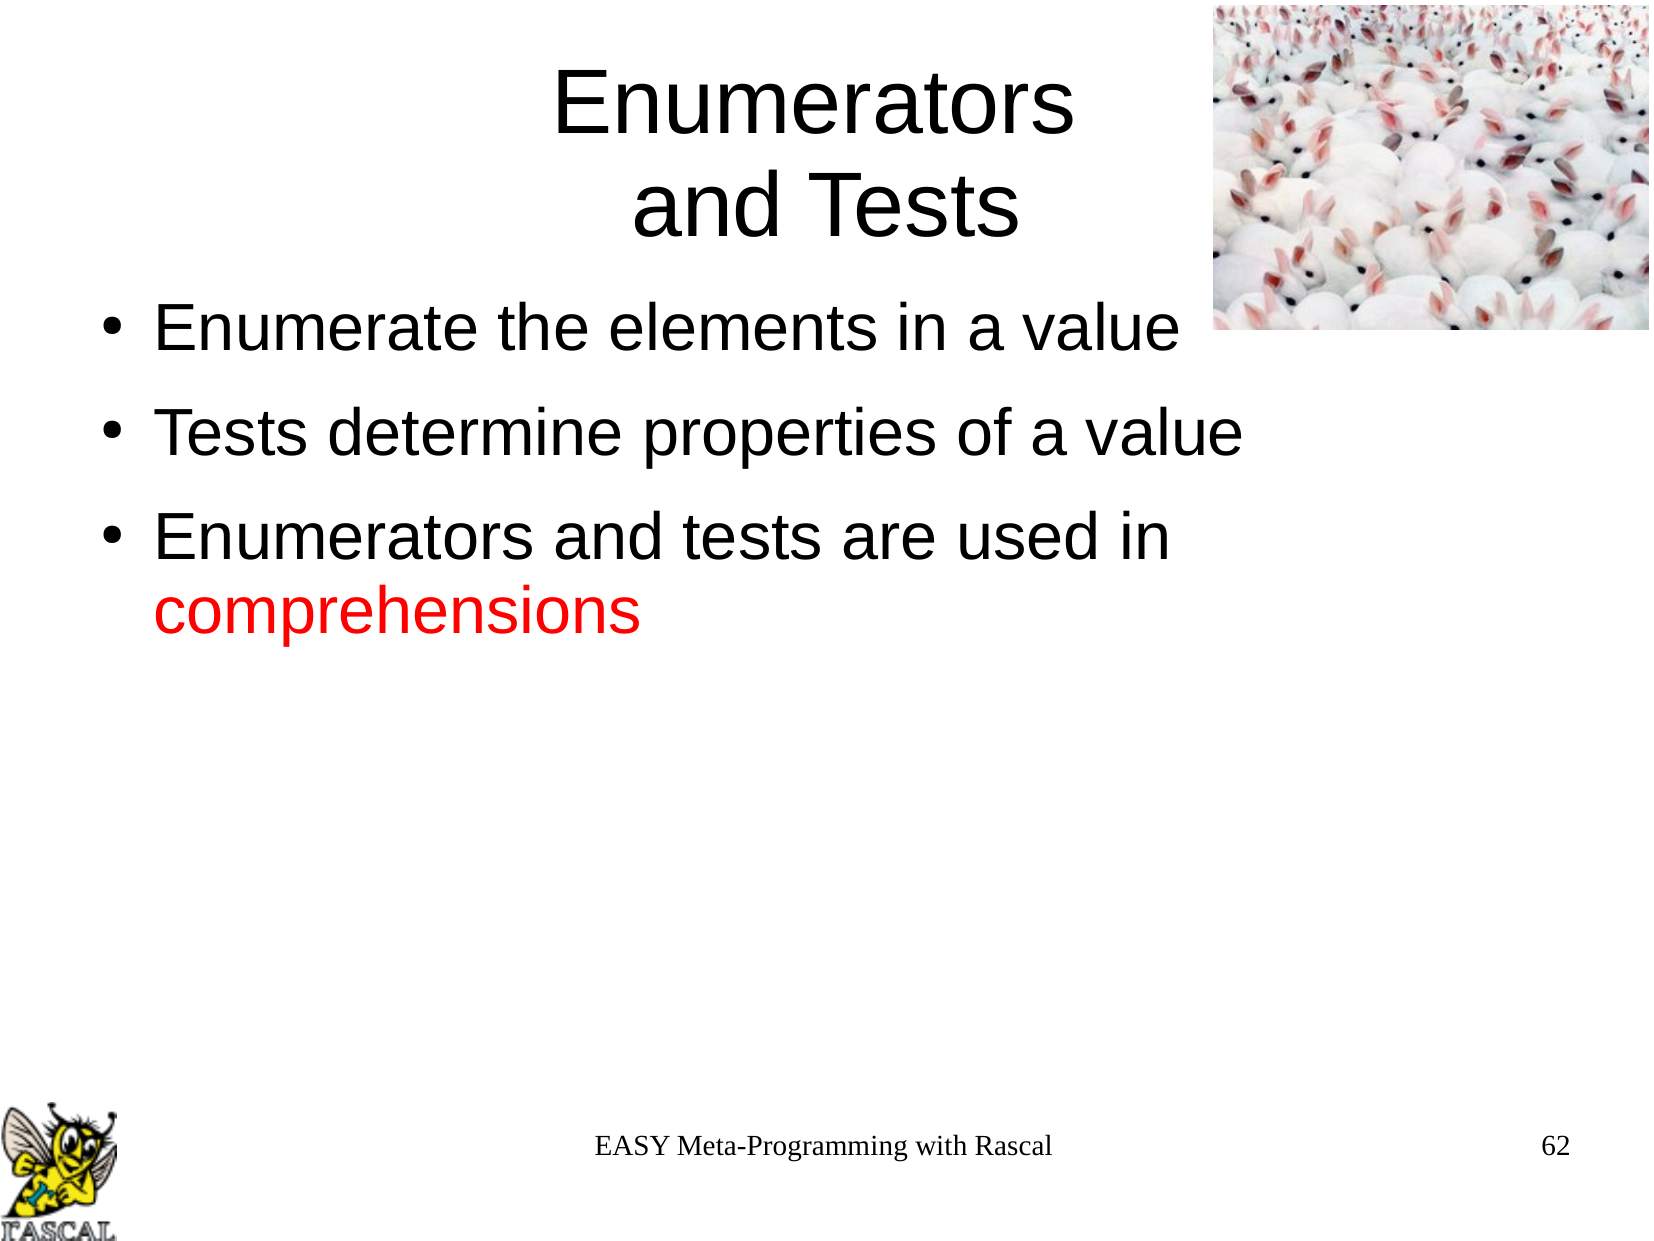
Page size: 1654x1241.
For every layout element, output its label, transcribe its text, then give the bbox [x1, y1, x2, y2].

picture [1213, 5, 1649, 330]
list Enumerate the elements in a value Tests determine properties of a value Enumerators and tests are used in comprehensions [82, 290, 1571, 1109]
title Enumerators and Tests [82, 49, 1213, 257]
picture [0, 1102, 117, 1241]
